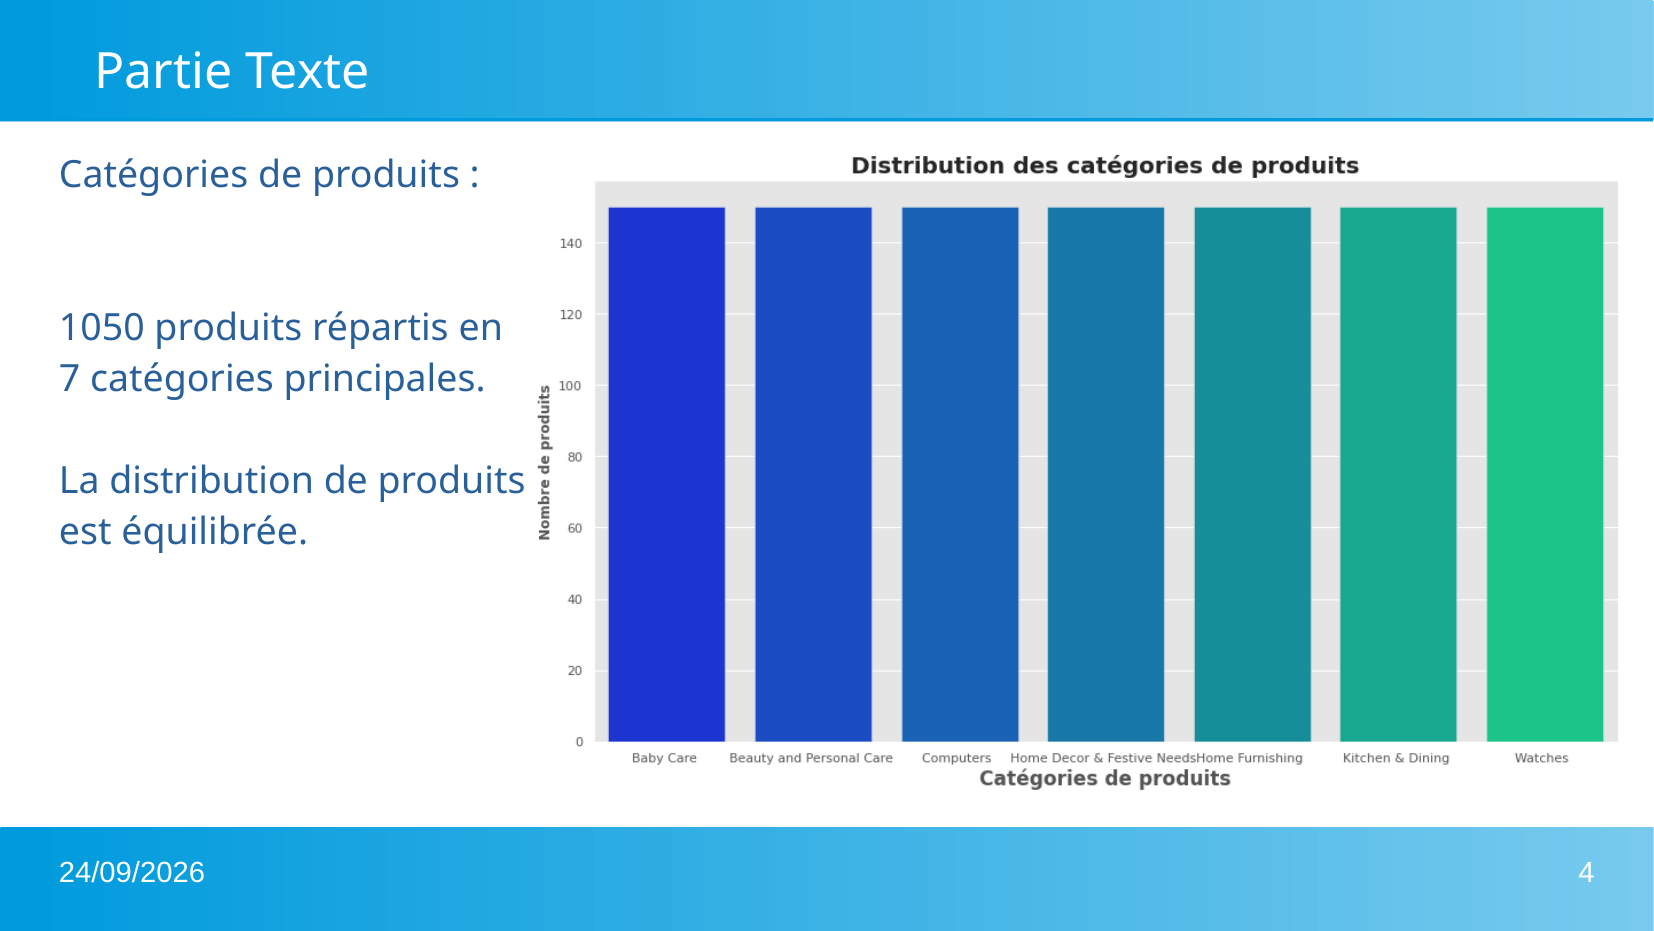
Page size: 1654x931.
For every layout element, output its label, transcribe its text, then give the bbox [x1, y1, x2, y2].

title Partie Texte [59, 29, 1595, 108]
title Catégories de produits : 1050 produits répartis en 7 catégories principales. La distribution de produits est équilibrée. [59, 147, 531, 798]
picture [531, 147, 1625, 798]
